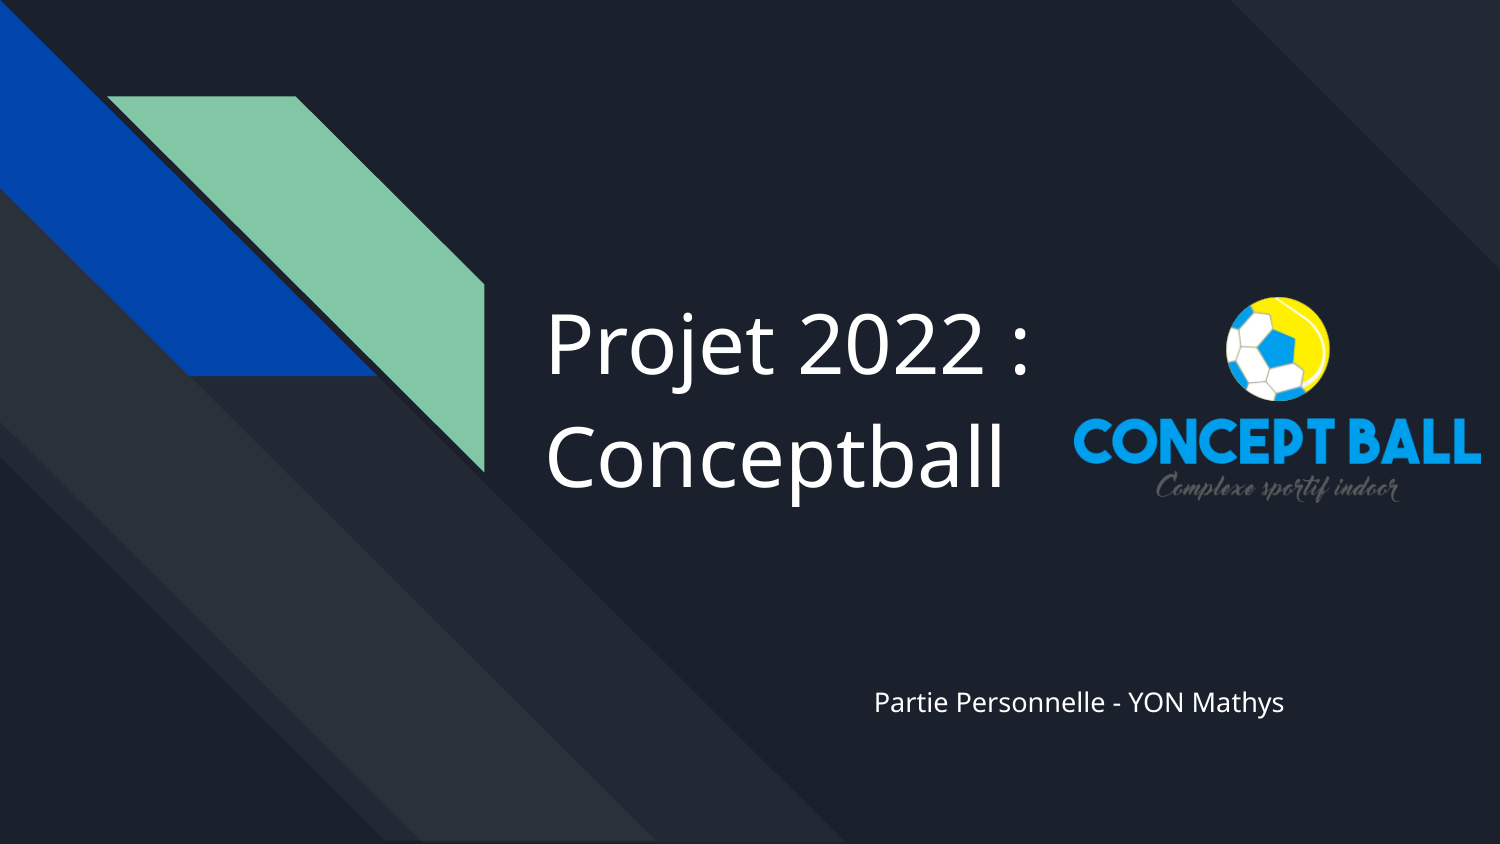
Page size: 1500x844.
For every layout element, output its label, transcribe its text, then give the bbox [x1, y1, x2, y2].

picture [1074, 297, 1481, 503]
text_box Partie Personnelle - YON Mathys [858, 668, 1429, 752]
text_box Projet 2022 : Conceptball [529, 270, 1353, 530]
